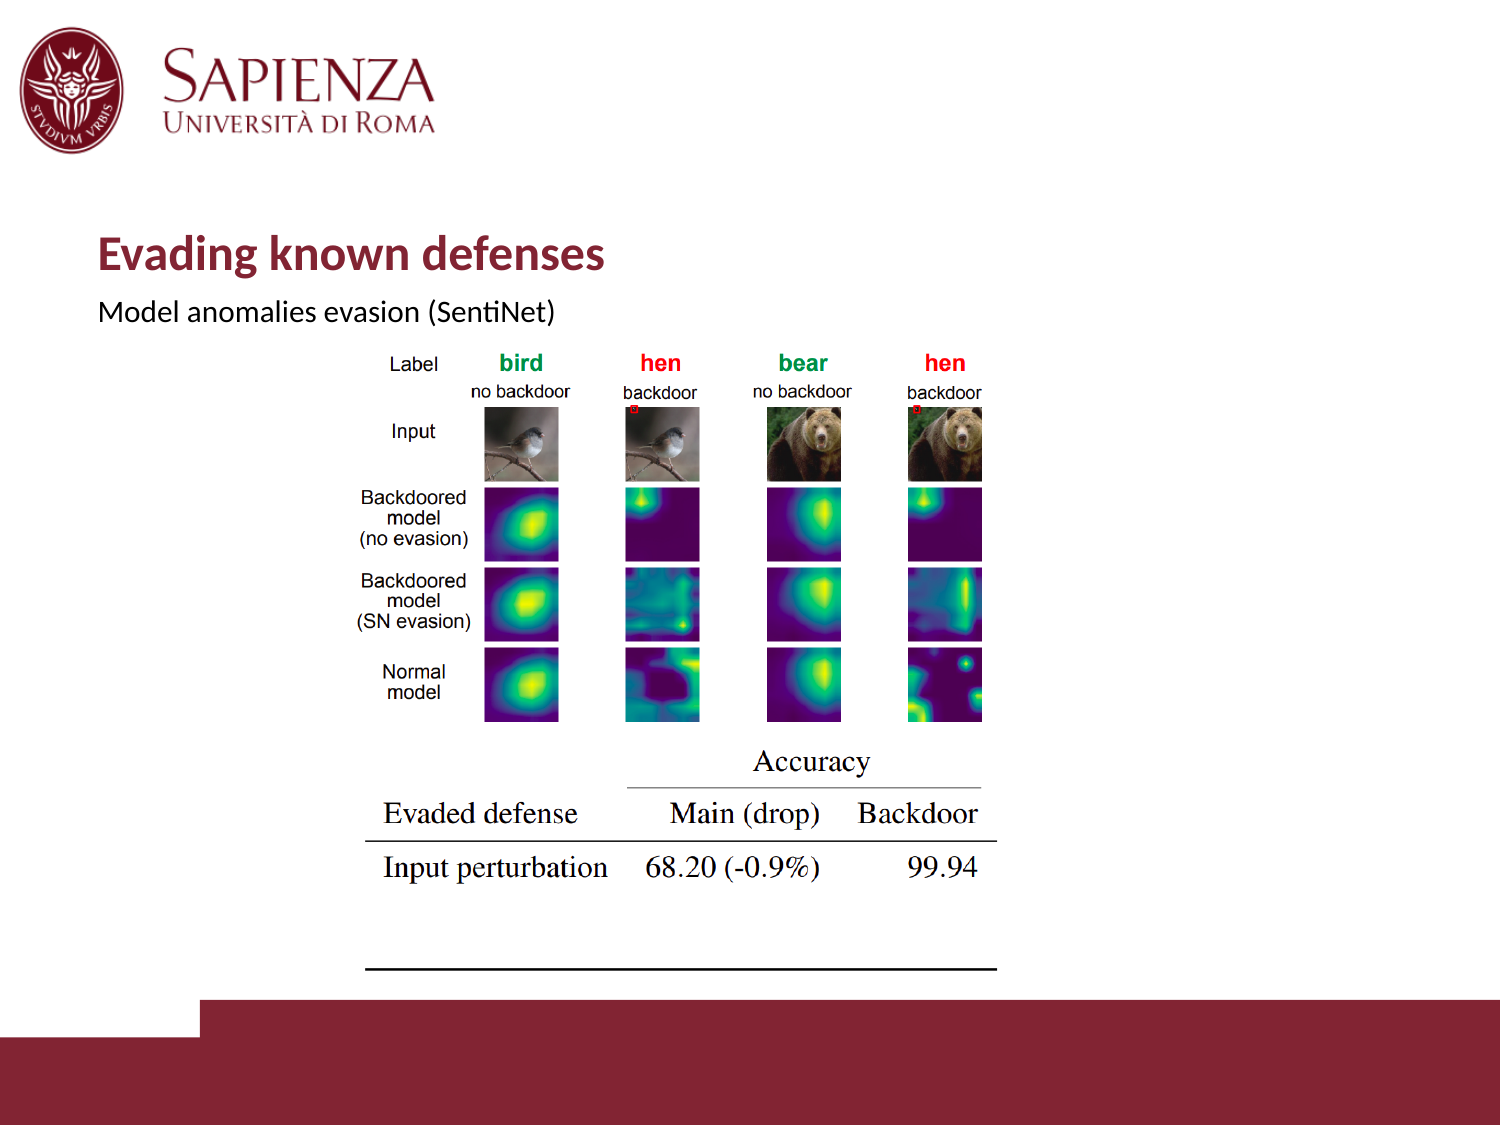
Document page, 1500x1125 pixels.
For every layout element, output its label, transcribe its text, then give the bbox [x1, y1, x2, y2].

picture [330, 328, 1043, 993]
text_box Evading known defenses [82, 212, 1300, 296]
text_box Model anomalies evasion (SentiNet) [82, 283, 933, 567]
